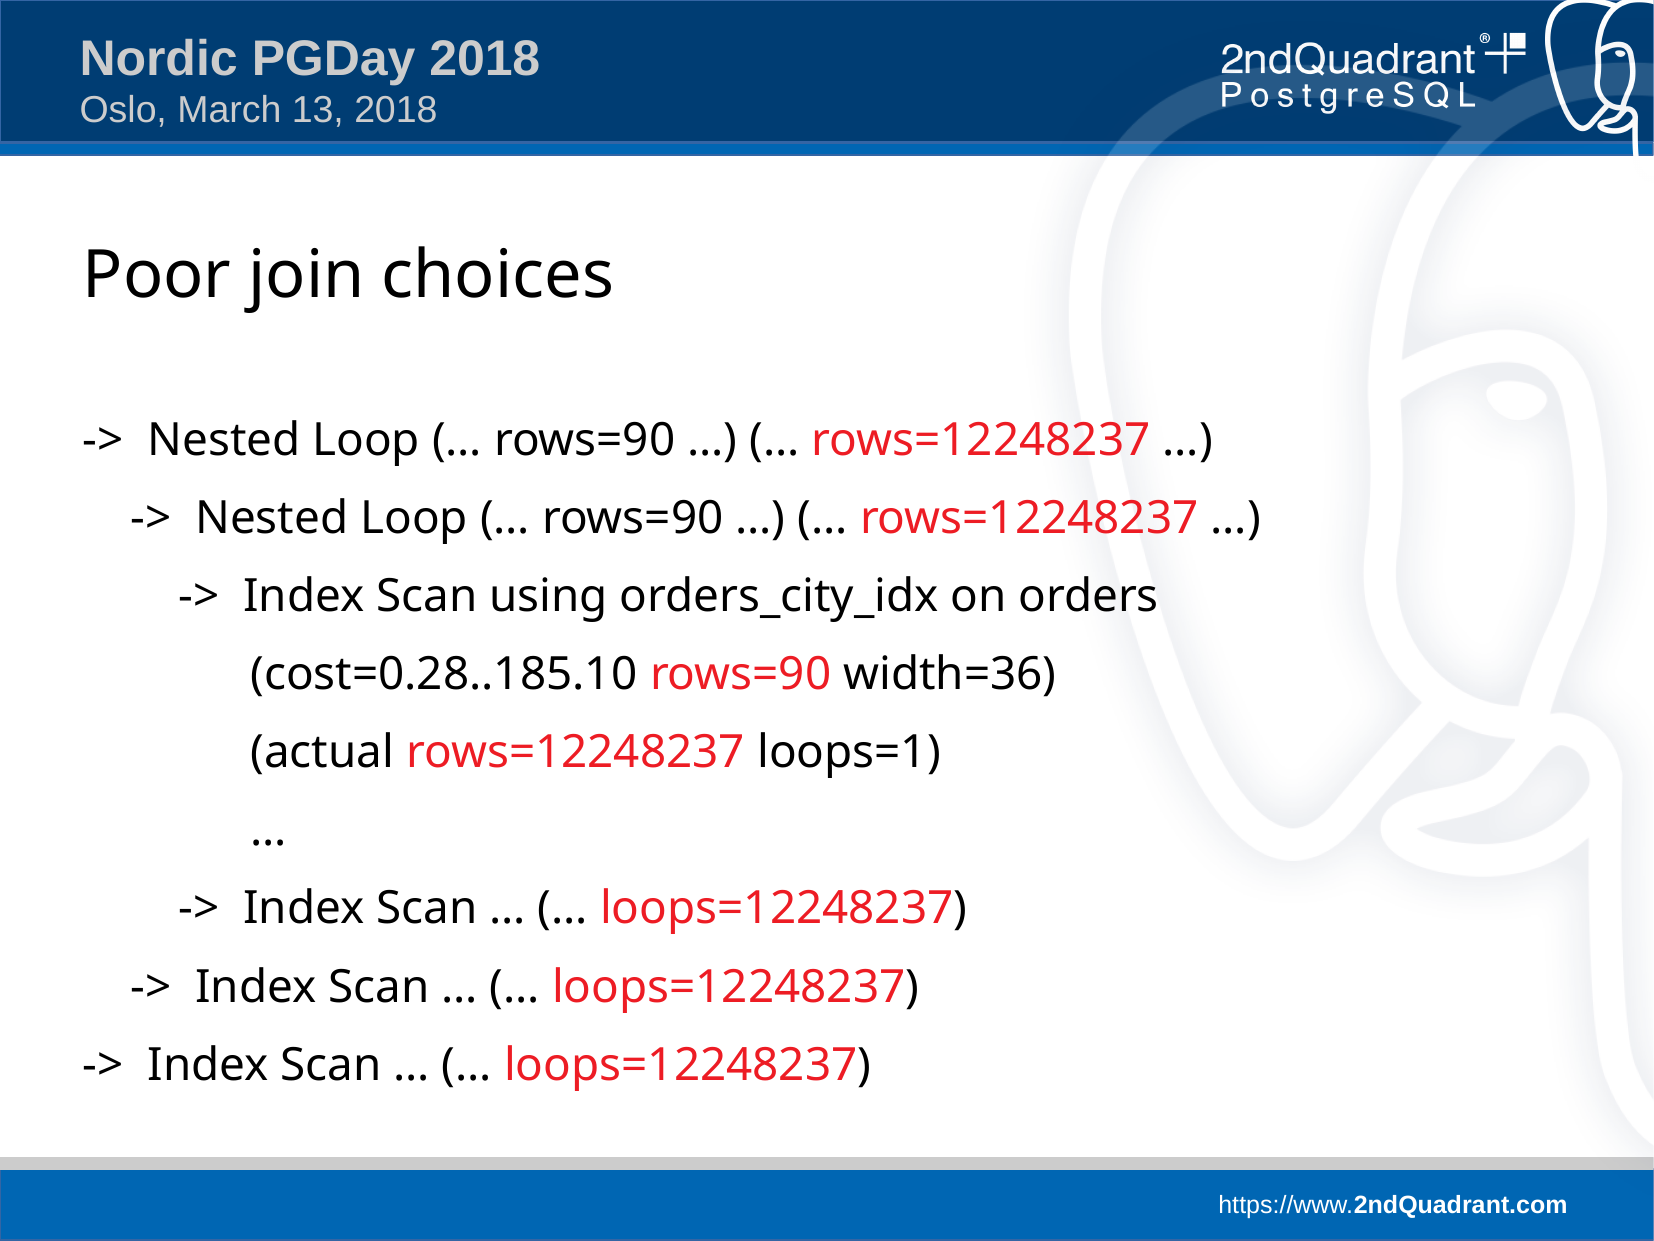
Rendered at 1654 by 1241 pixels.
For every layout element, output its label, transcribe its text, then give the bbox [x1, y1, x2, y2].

title Poor join choices [82, 167, 1571, 375]
list -> Nested Loop (… rows=90 …) (… rows=12248237 …) -> Nested Loop (… rows=90 …) (… rows=12248237 …) -> Index Scan using orders_city_idx on orders (cost=0.28..185.10 rows=90 width=36) (actual rows=12248237 loops=1) … -> Index Scan … (… loops=12248237) -> Index Scan … (… loops=12248237) -> Index Scan … (… loops=12248237) [82, 390, 1571, 1110]
picture [632, 0, 1654, 1241]
